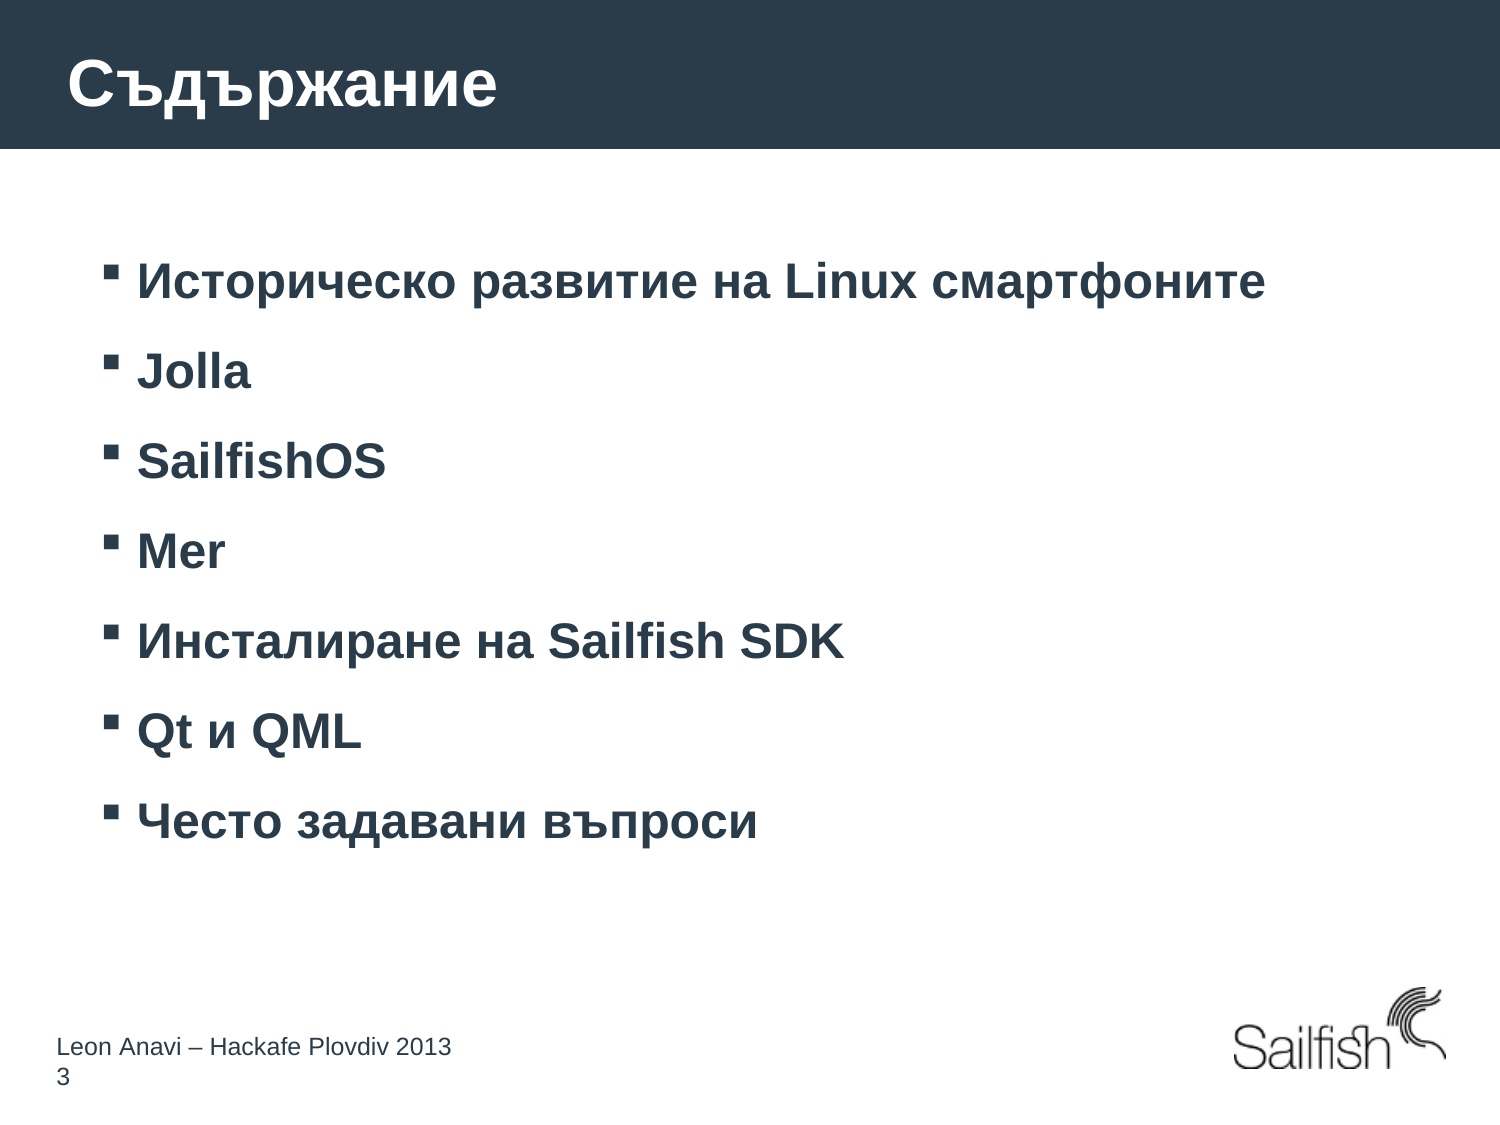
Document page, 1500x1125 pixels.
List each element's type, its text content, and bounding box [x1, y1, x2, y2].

picture [1234, 987, 1446, 1069]
text_box Съдържание [53, 32, 1466, 173]
text_box Историческо развитие на Linux смартфоните Jolla SailfishOS Mer Инсталиране на Sailfish SDK Qt и QML Често задавани въпроси [85, 211, 1436, 917]
